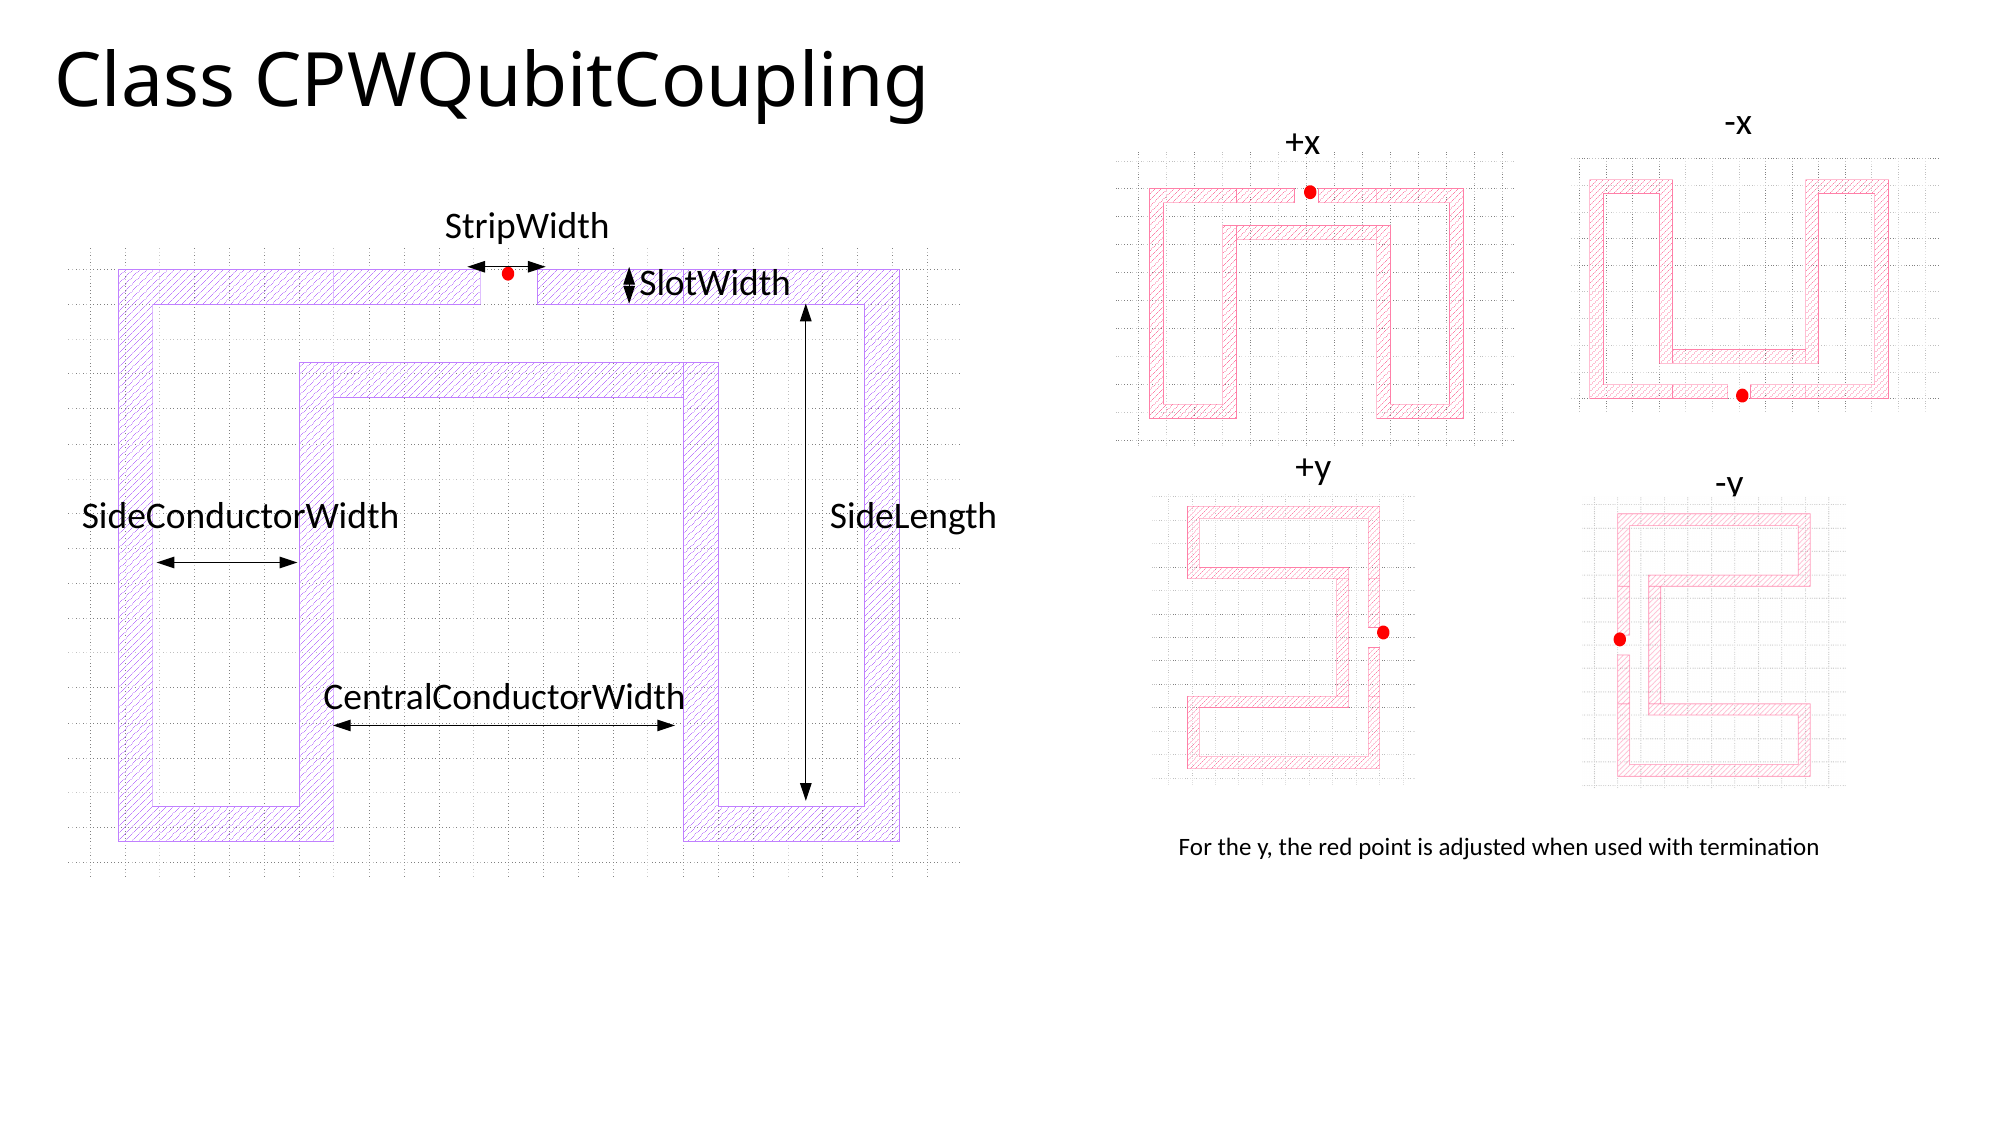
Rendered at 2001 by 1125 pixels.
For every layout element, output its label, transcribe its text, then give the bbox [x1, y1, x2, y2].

text_box SideConductorWidth [66, 483, 438, 545]
text_box +x [1270, 109, 1368, 171]
text_box StripWidth [430, 193, 630, 255]
text_box [501, 267, 515, 281]
text_box SideLength [814, 483, 1186, 545]
text_box SlotWidth [624, 250, 1025, 312]
text_box +y [1280, 434, 1378, 493]
text_box [1736, 388, 1749, 403]
picture [66, 246, 962, 879]
picture [1151, 493, 1415, 786]
picture [630, 246, 962, 250]
text_box For the y, the red point is adjusted when used with termination [1163, 822, 1846, 869]
text_box Class CPWQubitCoupling [39, 16, 1765, 149]
text_box [1304, 185, 1317, 200]
picture [1582, 496, 1846, 789]
picture [1114, 150, 1515, 446]
text_box -y [1700, 450, 1797, 496]
text_box CentralConductorWidth [308, 664, 708, 726]
text_box [1613, 632, 1626, 647]
picture [1569, 158, 1941, 412]
text_box [1377, 625, 1390, 640]
text_box -x [1709, 89, 1807, 151]
